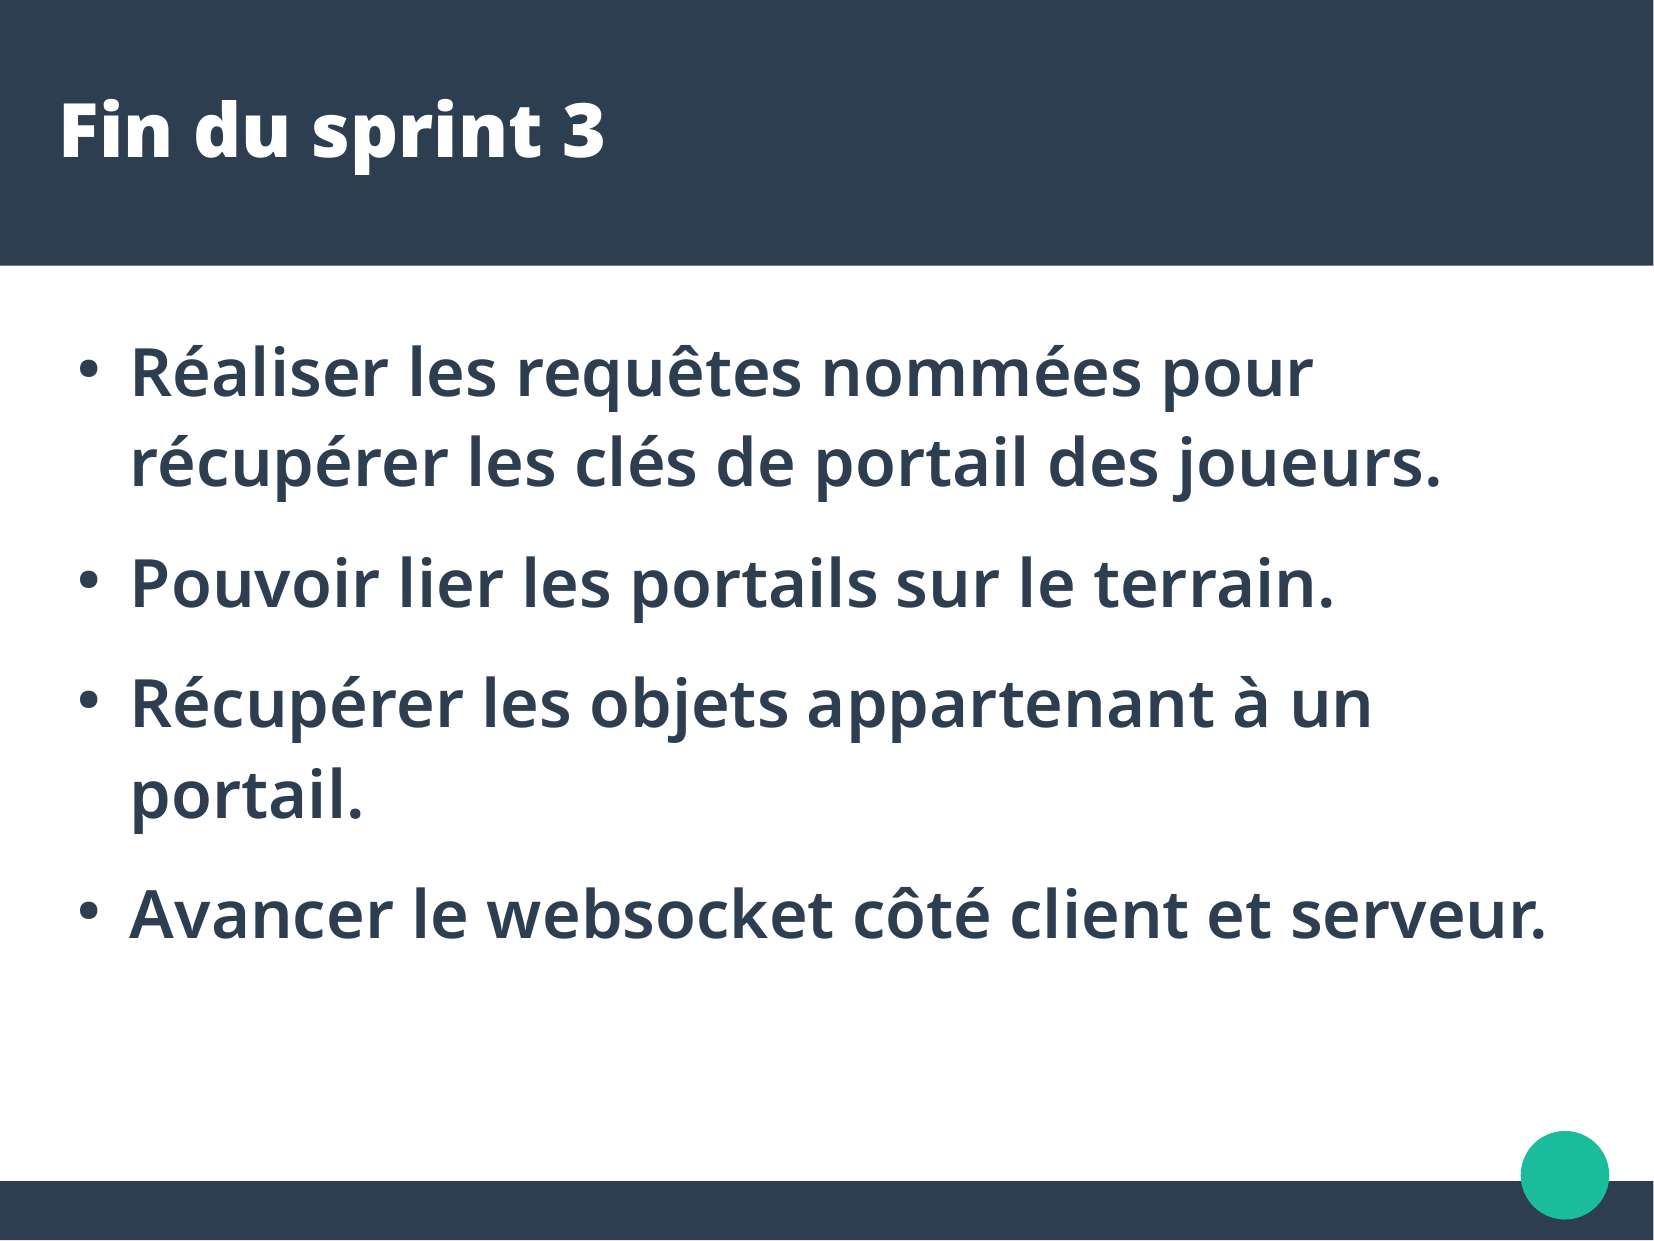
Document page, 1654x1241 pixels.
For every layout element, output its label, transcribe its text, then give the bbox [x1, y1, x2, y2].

list Réaliser les requêtes nommées pour récupérer les clés de portail des joueurs. Pouvoir lier les portails sur le terrain. Récupérer les objets appartenant à un portail. Avancer le websocket côté client et serveur. [59, 324, 1595, 1152]
title Fin du sprint 3 [59, 49, 1595, 207]
